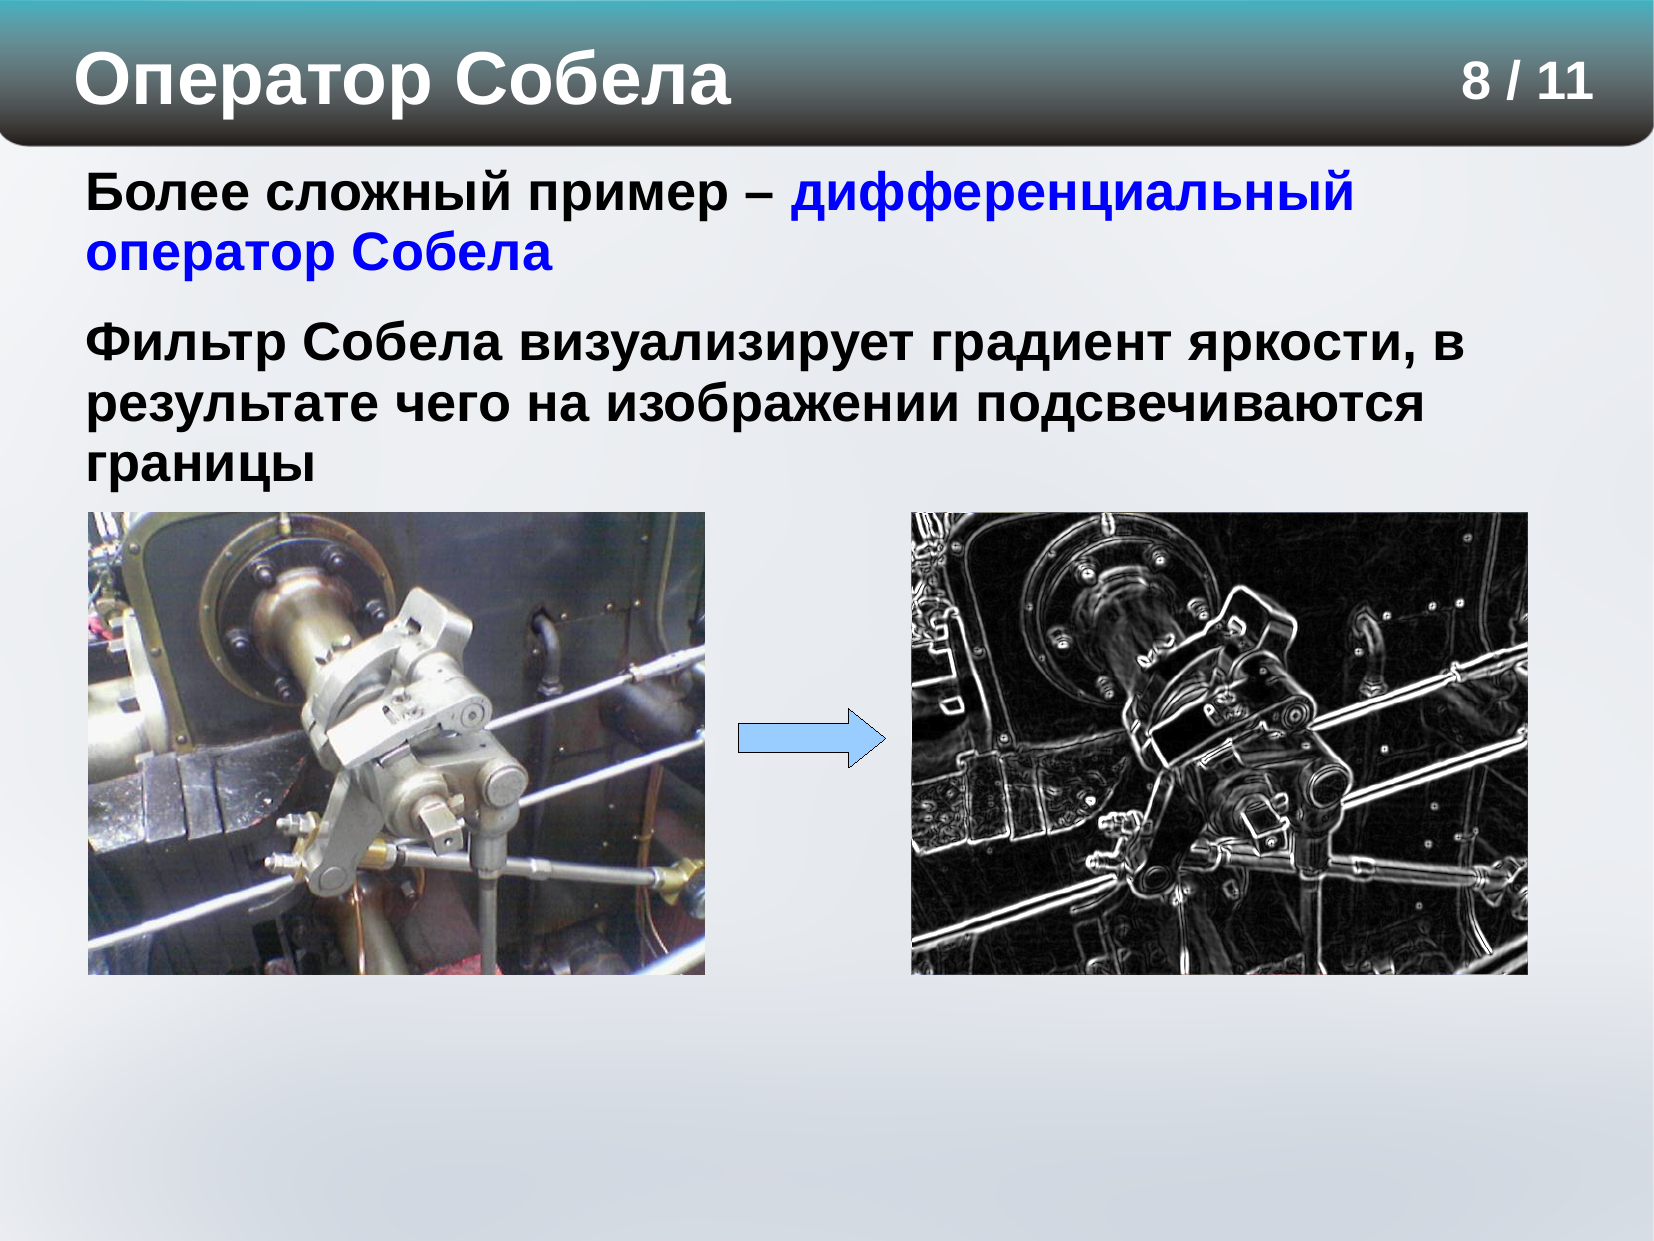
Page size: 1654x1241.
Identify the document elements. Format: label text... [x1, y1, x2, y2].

text_box 7 / 11 [1446, 42, 1654, 179]
text_box Более сложный пример – дифференциальный оператор Собела Фильтр Собела визуализирует градиент яркости, в результате чего на изображении подсвечиваются границы [70, 153, 1595, 501]
text_box [738, 708, 886, 768]
picture [0, 0, 1654, 1241]
text_box Оператор Собела [59, 29, 1418, 129]
